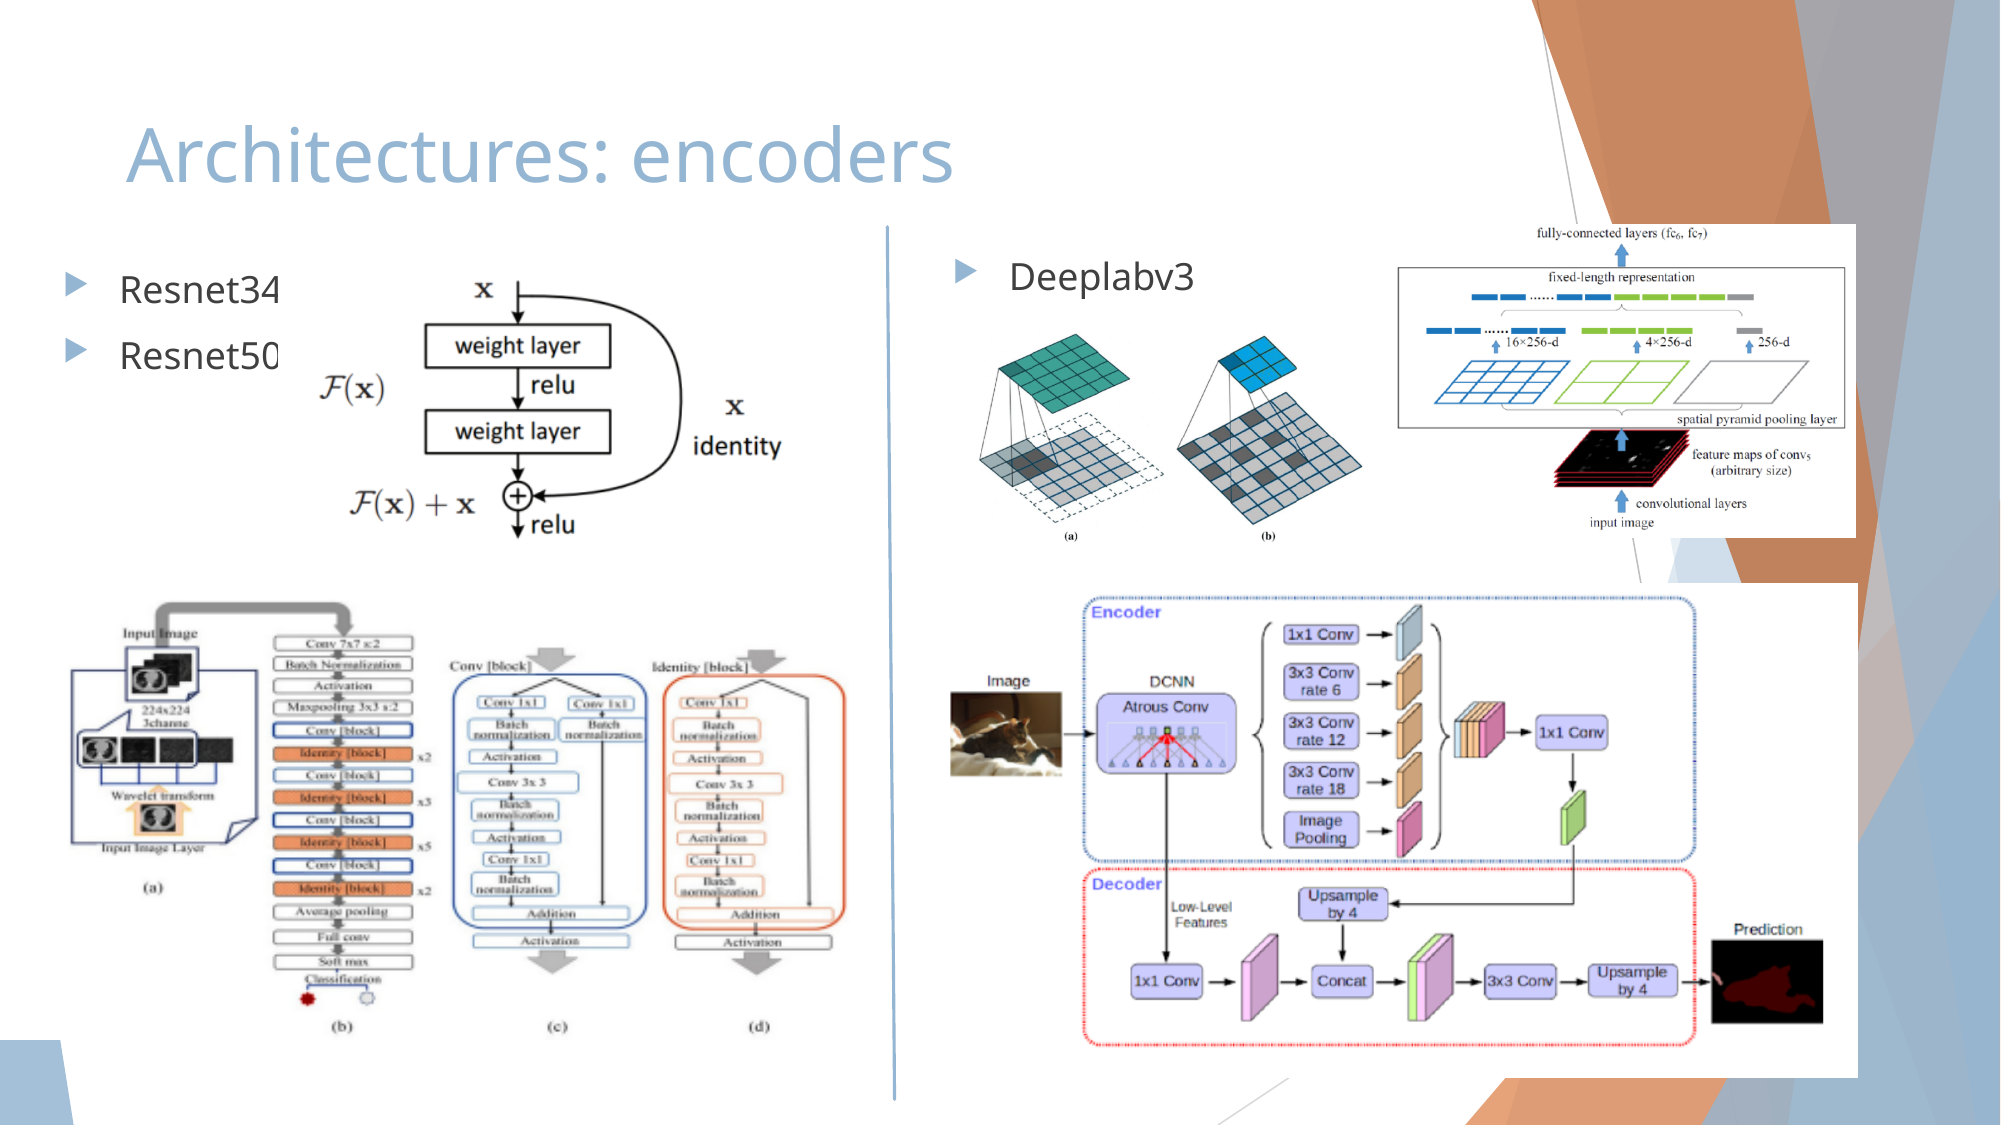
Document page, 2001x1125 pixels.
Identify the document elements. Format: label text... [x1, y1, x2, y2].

title Architectures: encoders [111, 99, 1522, 317]
list Resnet34 Resnet50 [47, 258, 699, 583]
picture [932, 583, 1858, 1078]
picture [278, 244, 815, 544]
picture [0, 583, 863, 1040]
list Deeplabv3 [937, 245, 1622, 583]
picture [967, 326, 1363, 549]
picture [1395, 224, 1856, 538]
